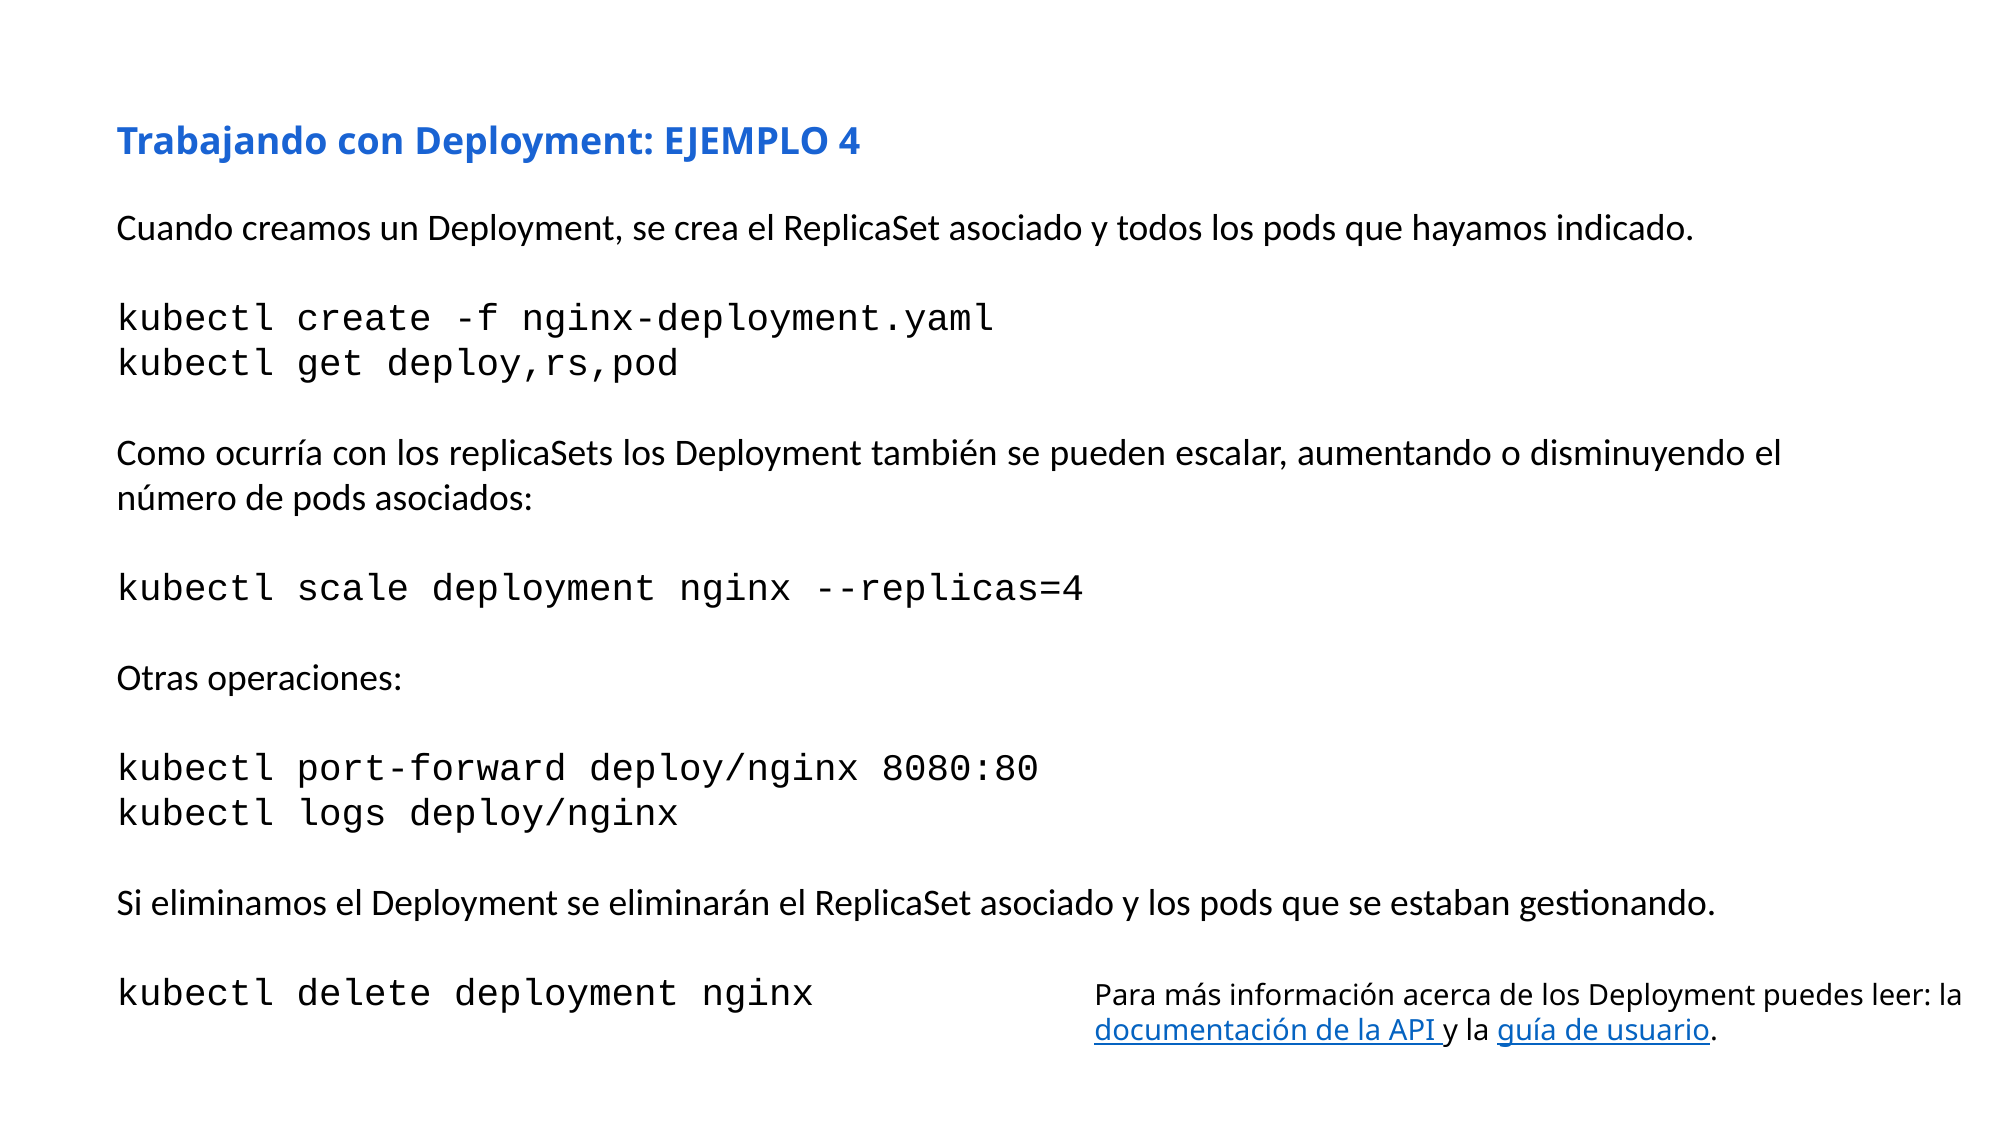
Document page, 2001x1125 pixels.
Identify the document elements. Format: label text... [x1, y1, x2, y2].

text_box Trabajando con Deployment: EJEMPLO 4 [101, 110, 1075, 170]
text_box Cuando creamos un Deployment, se crea el ReplicaSet asociado y todos los pods que hayamos indicado. kubectl create -f nginx-deployment.yaml kubectl get deploy,rs,pod Como ocurría con los replicaSets los Deployment también se pueden escalar, aumentando o disminuyendo el número de pods asociados: kubectl scale deployment nginx --replicas=4 Otras operaciones: kubectl port-forward deploy/nginx 8080:80 kubectl logs deploy/nginx Si eliminamos el Deployment se eliminarán el ReplicaSet asociado y los pods que se estaban gestionando. kubectl delete deployment nginx [101, 195, 1799, 901]
text_box Para más información acerca de los Deployment puedes leer: la documentación de la API y la guía de usuario. [1079, 961, 1987, 1070]
